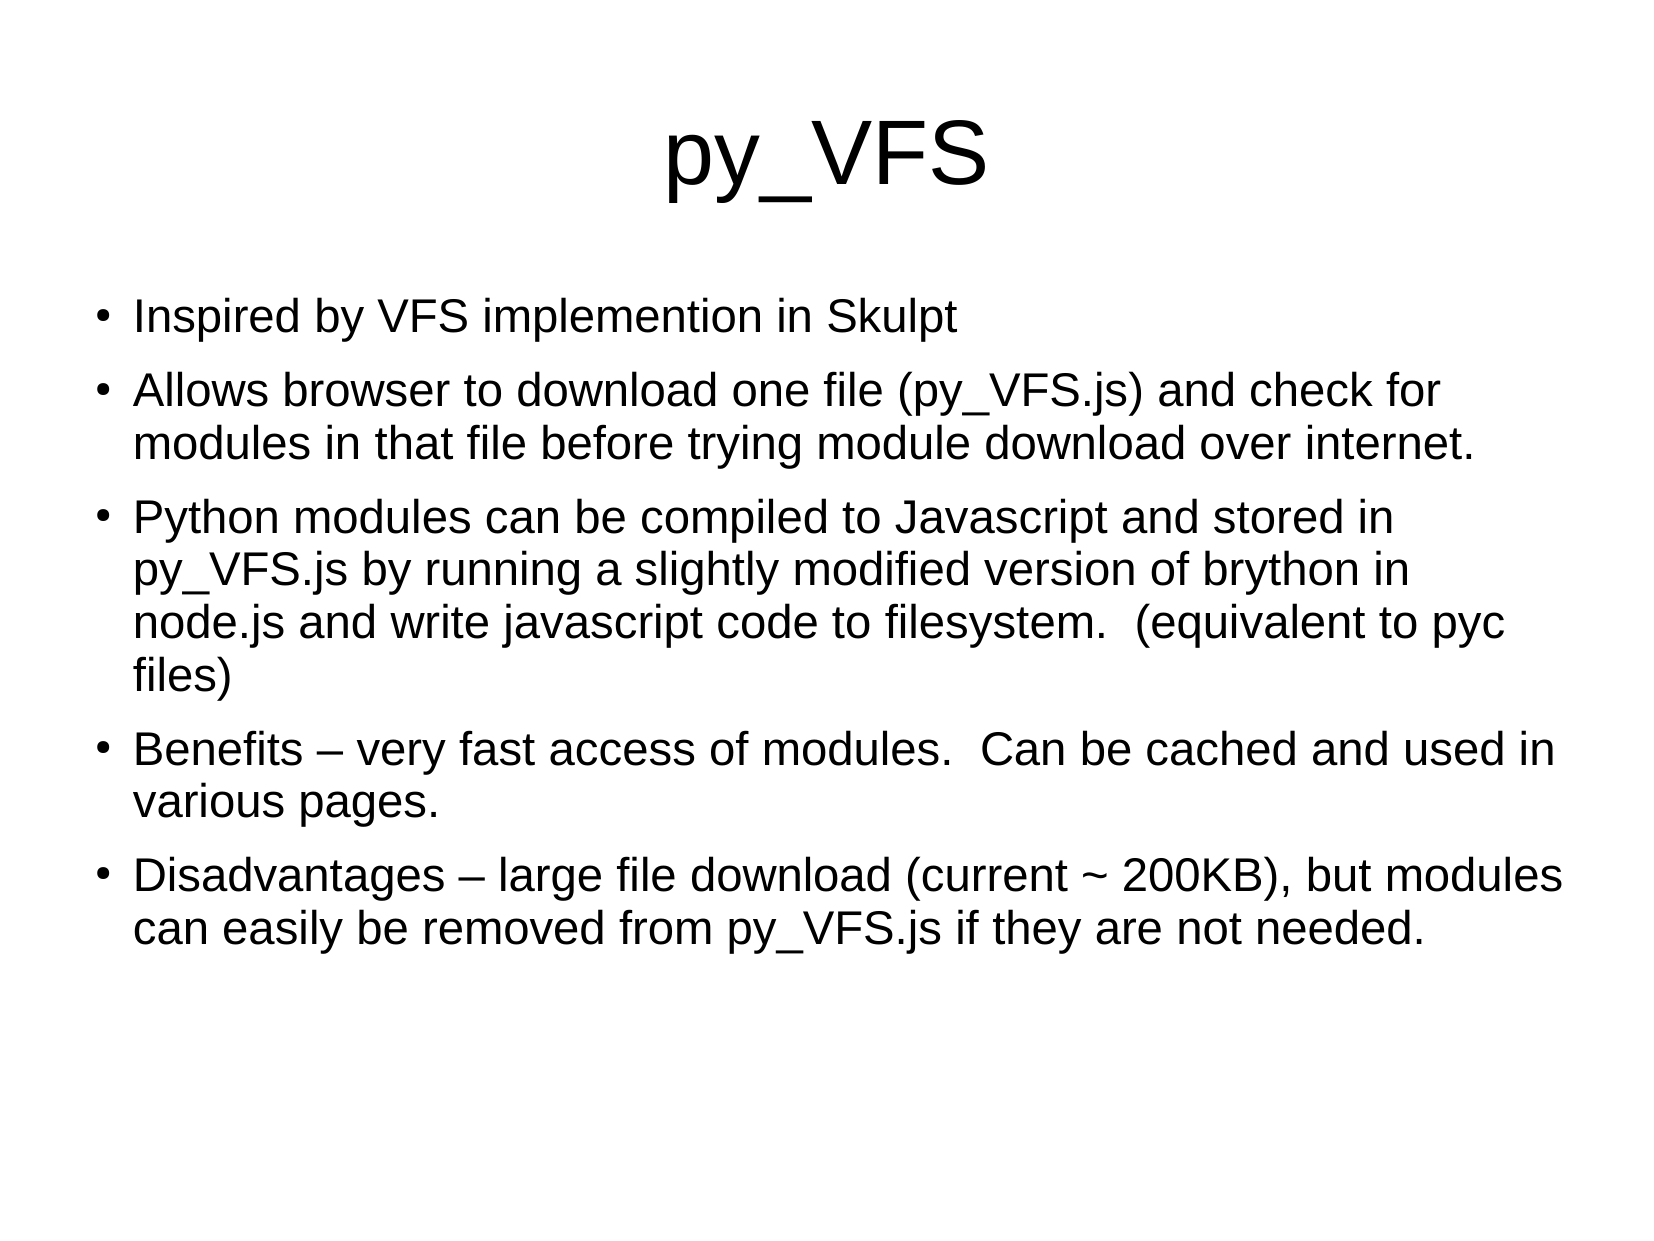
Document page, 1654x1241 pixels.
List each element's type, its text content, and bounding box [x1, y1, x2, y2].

list Inspired by VFS implemention in Skulpt Allows browser to download one file (py_VFS.js) and check for modules in that file before trying module download over internet. Python modules can be compiled to Javascript and stored in py_VFS.js by running a slightly modified version of brython in node.js and write javascript code to filesystem. (equivalent to pyc files) Benefits – very fast access of modules. Can be cached and used in various pages. Disadvantages – large file download (current ~ 200KB), but modules can easily be removed from py_VFS.js if they are not needed. [82, 290, 1571, 1010]
title py_VFS [82, 49, 1571, 257]
